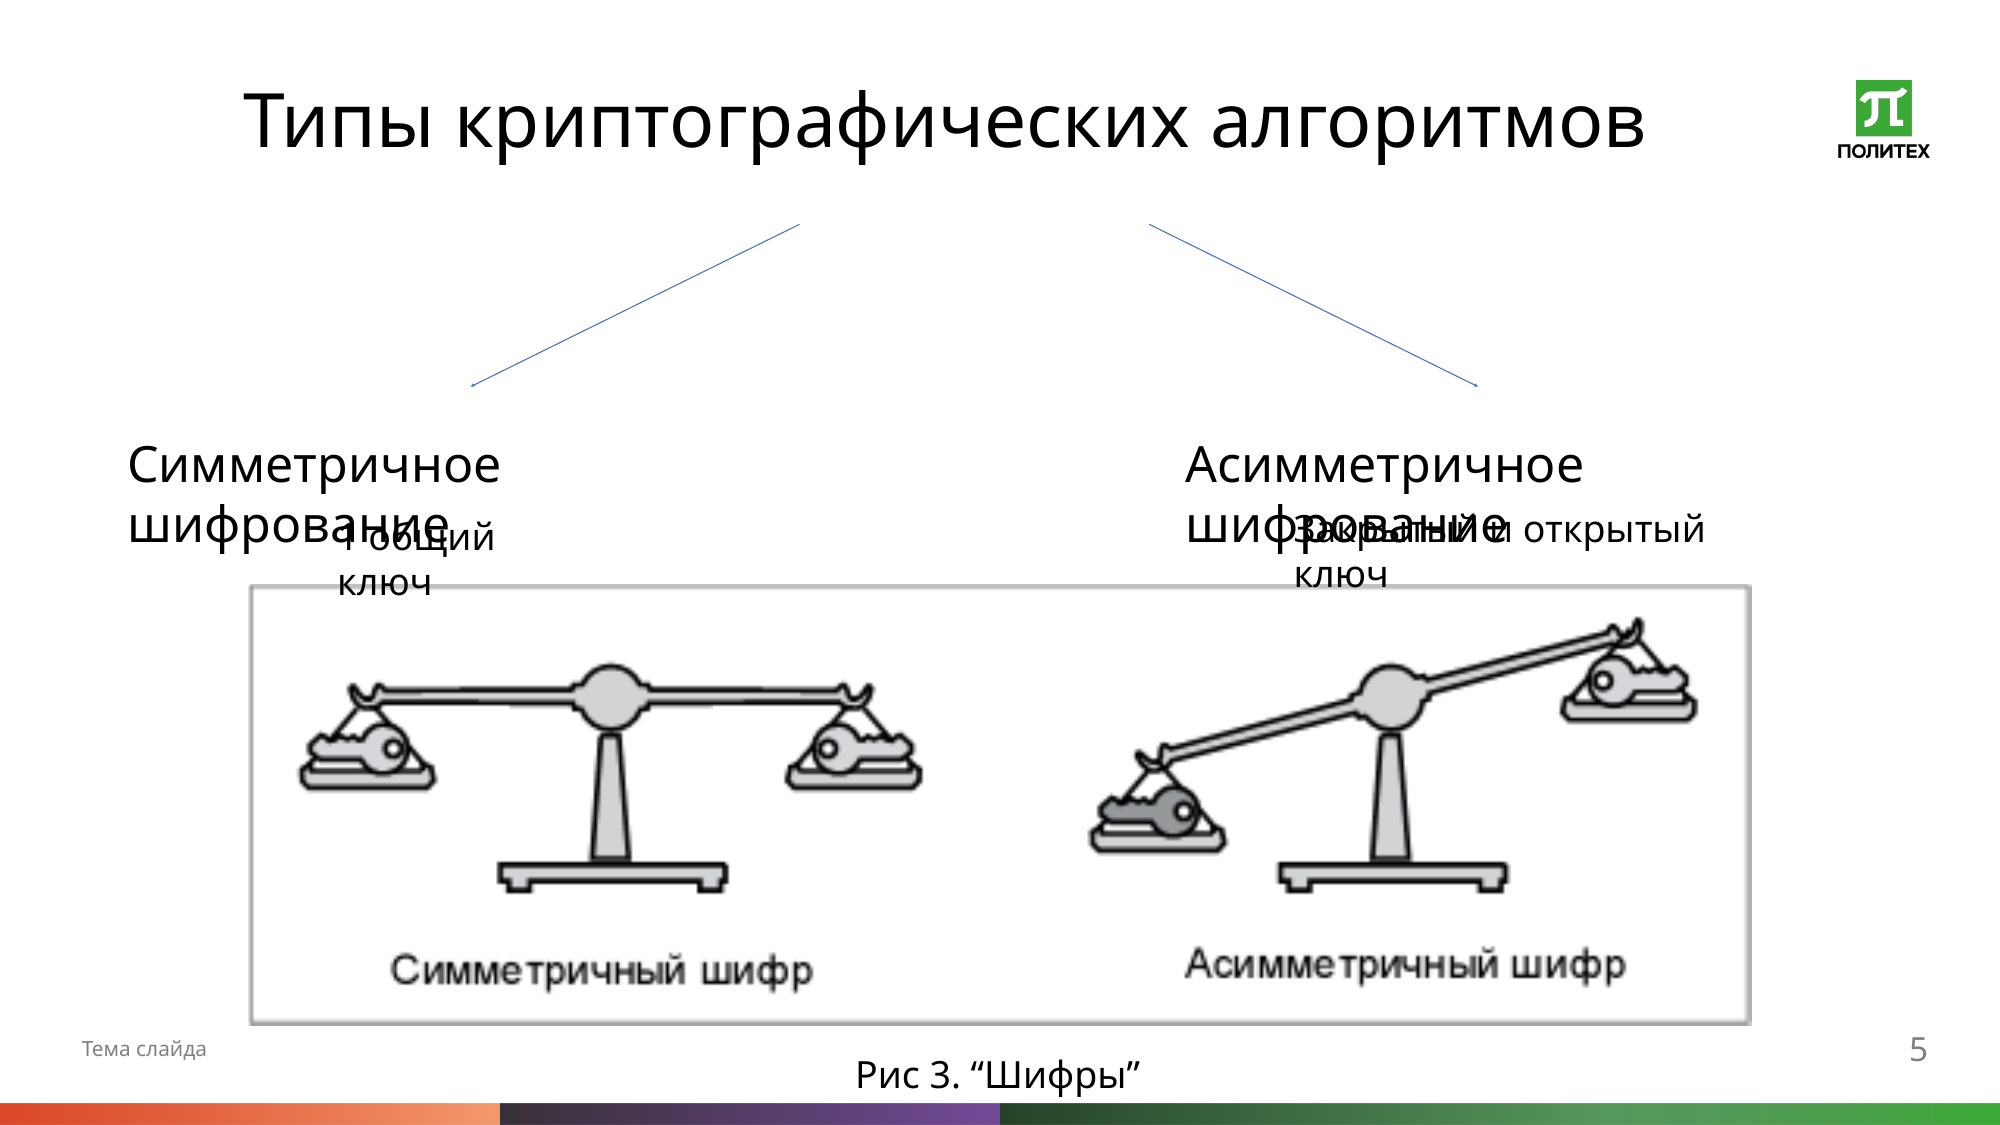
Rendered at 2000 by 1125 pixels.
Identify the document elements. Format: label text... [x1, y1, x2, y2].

title Типы криптографических алгоритмов [173, 75, 1719, 288]
text_box Рис 3. “Шифры” [840, 1043, 1160, 1105]
slide_number Тема слайда [66, 1018, 986, 1079]
text_box Закрытый и открытый ключ [1278, 497, 1807, 558]
slide_number 5 [1493, 1018, 1944, 1079]
picture [248, 584, 1752, 1026]
picture [347, 584, 361, 594]
picture [0, 1103, 2000, 1125]
text_box Асимметричное шифрование [1170, 425, 1914, 501]
text_box 1 общий ключ [322, 505, 598, 567]
picture [393, 584, 404, 593]
text_box Симметричное шифрование [112, 425, 830, 501]
picture [1838, 80, 1930, 158]
